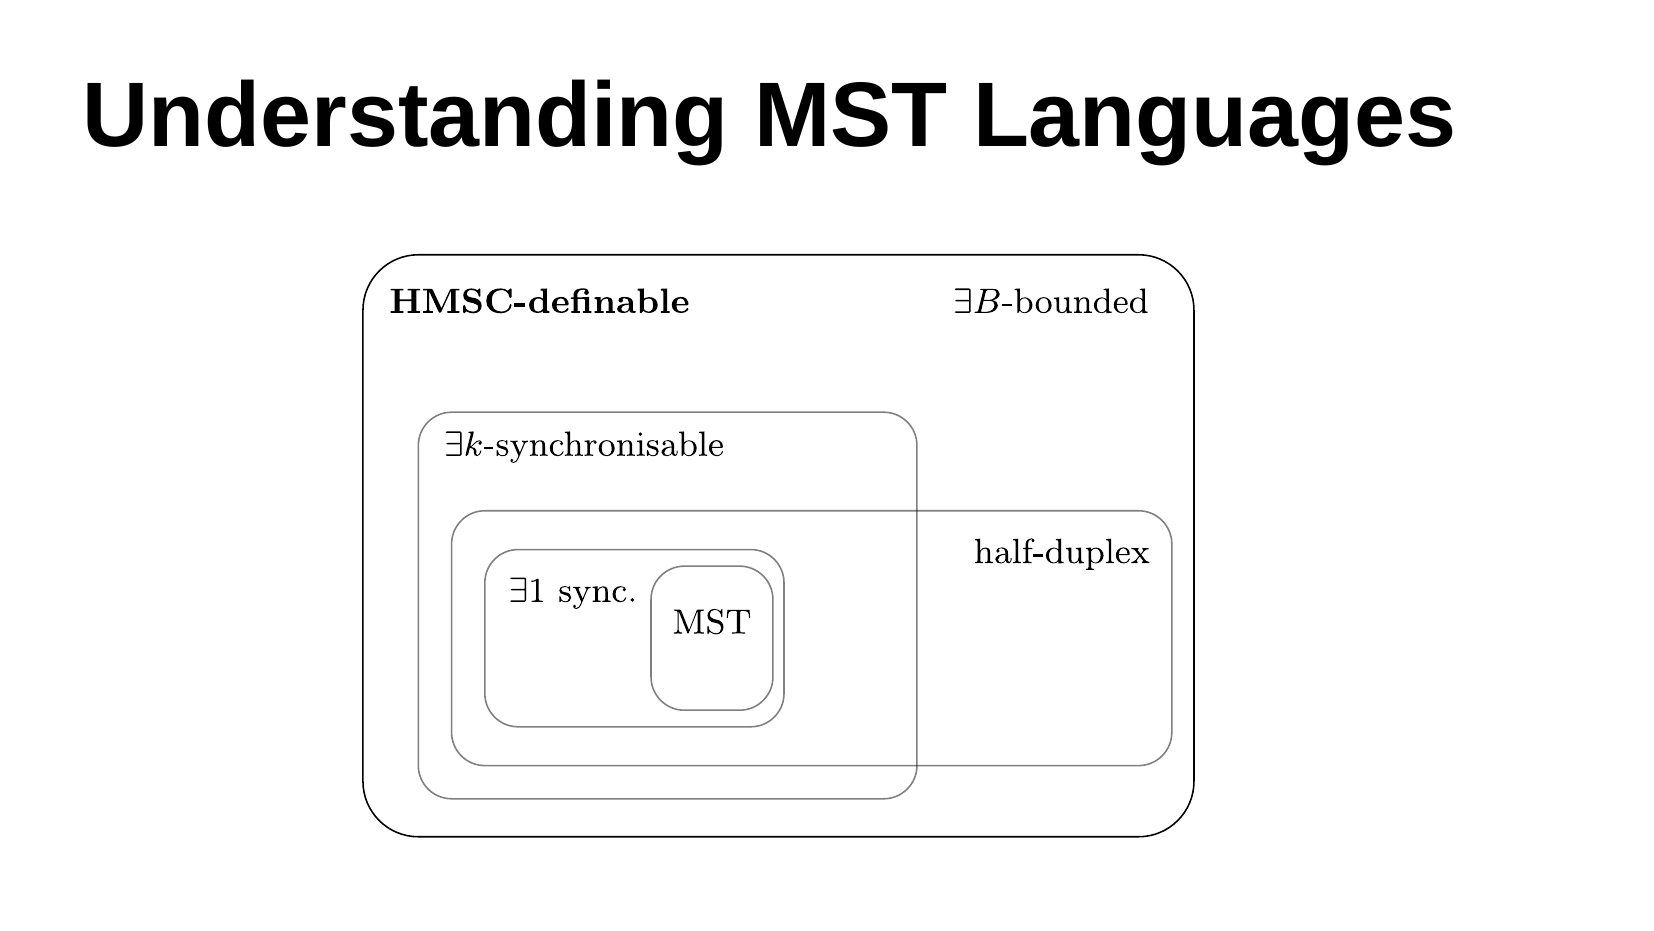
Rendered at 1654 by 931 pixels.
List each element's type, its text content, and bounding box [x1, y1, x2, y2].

picture [360, 251, 1197, 840]
title Understanding MST Languages [82, 37, 1571, 193]
